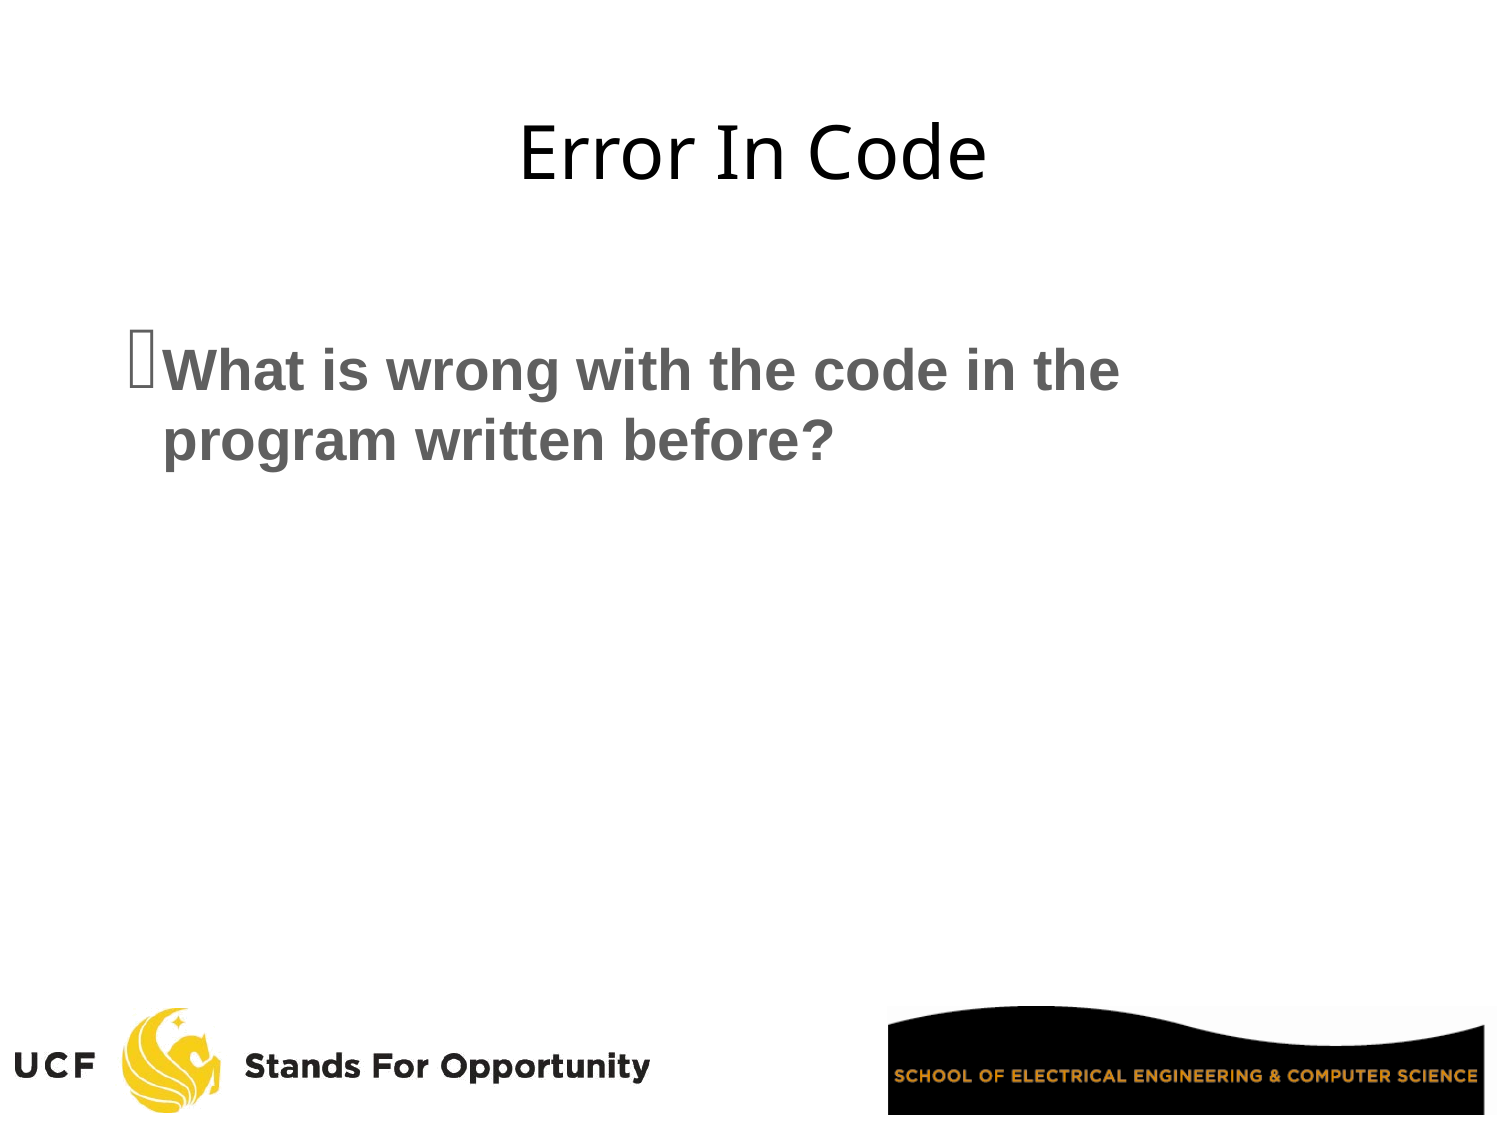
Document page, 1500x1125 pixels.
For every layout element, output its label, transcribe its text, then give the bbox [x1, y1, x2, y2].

picture [887, 1006, 1497, 1115]
picture [15, 1008, 650, 1113]
text_box What is wrong with the code in the program written before? [112, 324, 1388, 1000]
text_box Error In Code [79, 52, 1427, 248]
